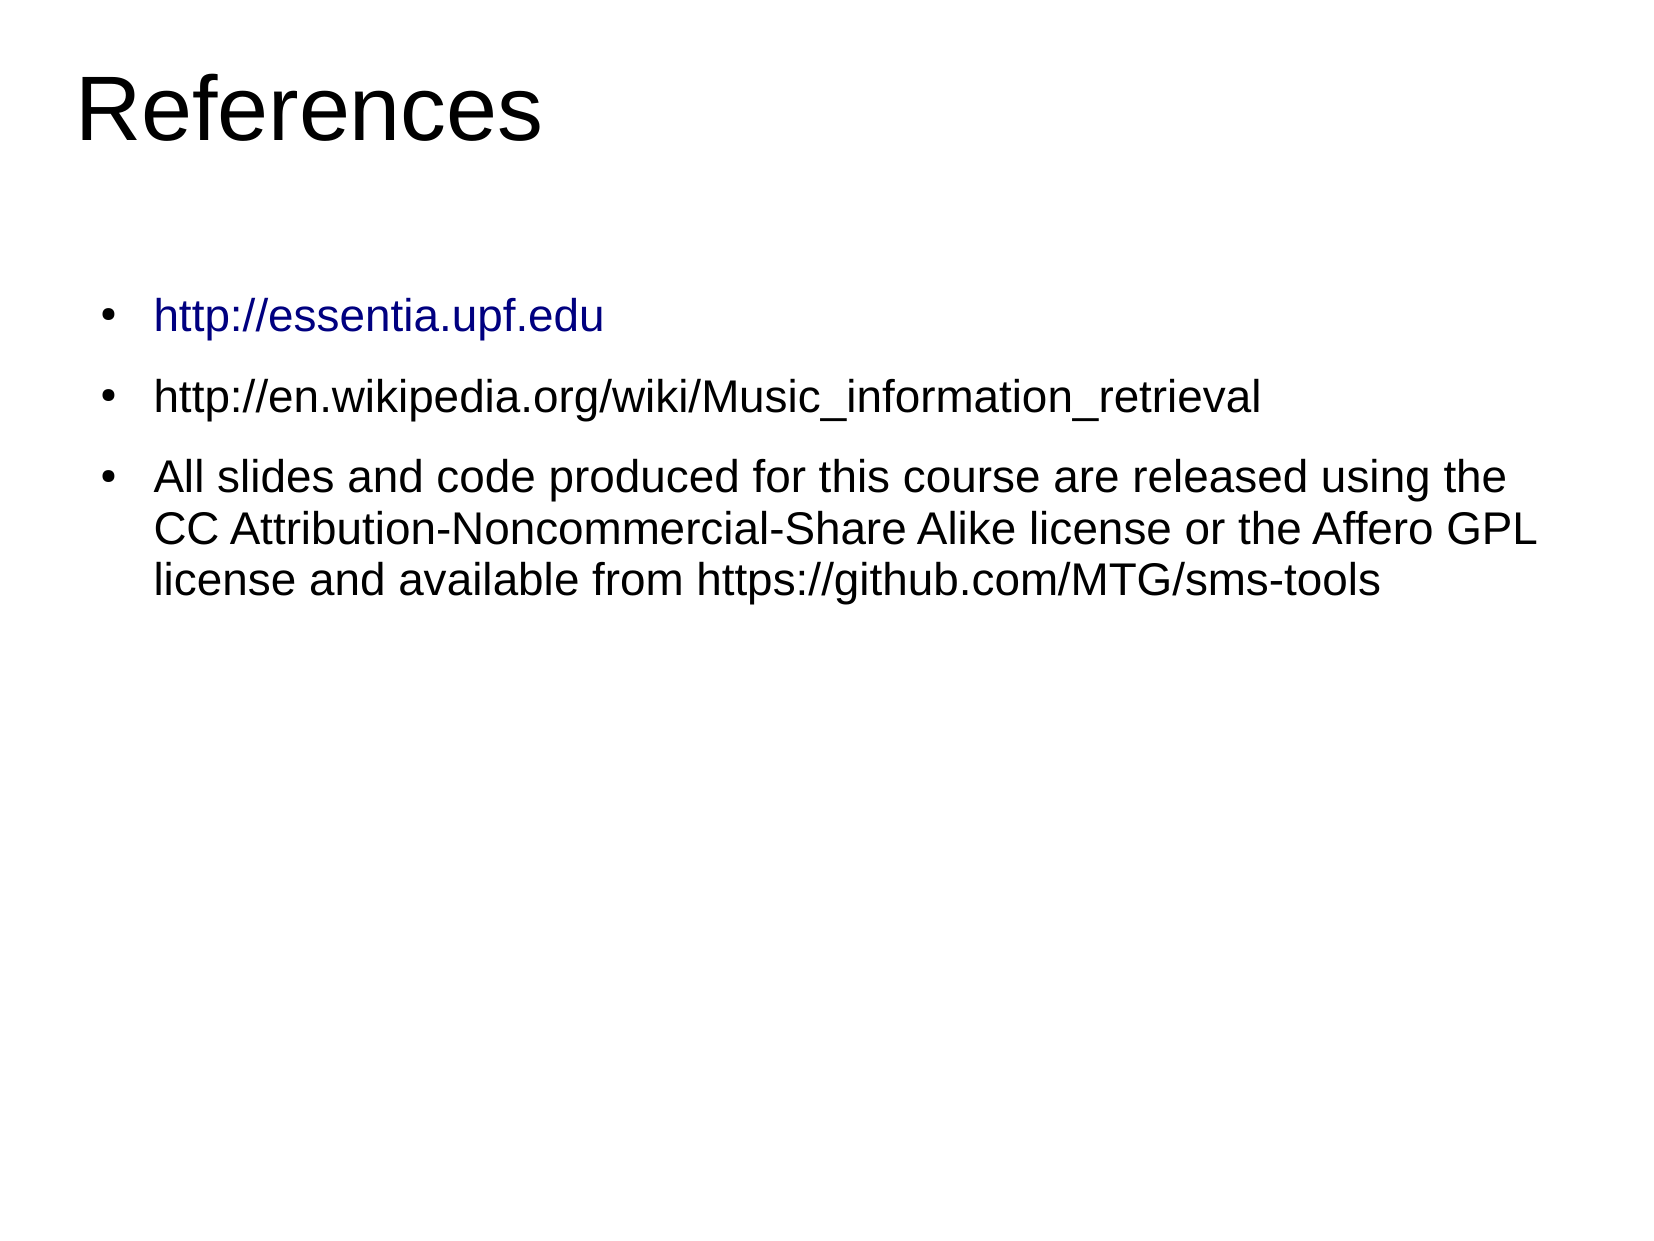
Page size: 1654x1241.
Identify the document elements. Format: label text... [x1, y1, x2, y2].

title References [75, 15, 1425, 203]
list http://essentia.upf.edu http://en.wikipedia.org/wiki/Music_information_retrieval All slides and code produced for this course are released using the CC Attribution-Noncommercial-Share Alike license or the Affero GPL license and available from https://github.com/MTG/sms-tools [82, 290, 1571, 943]
